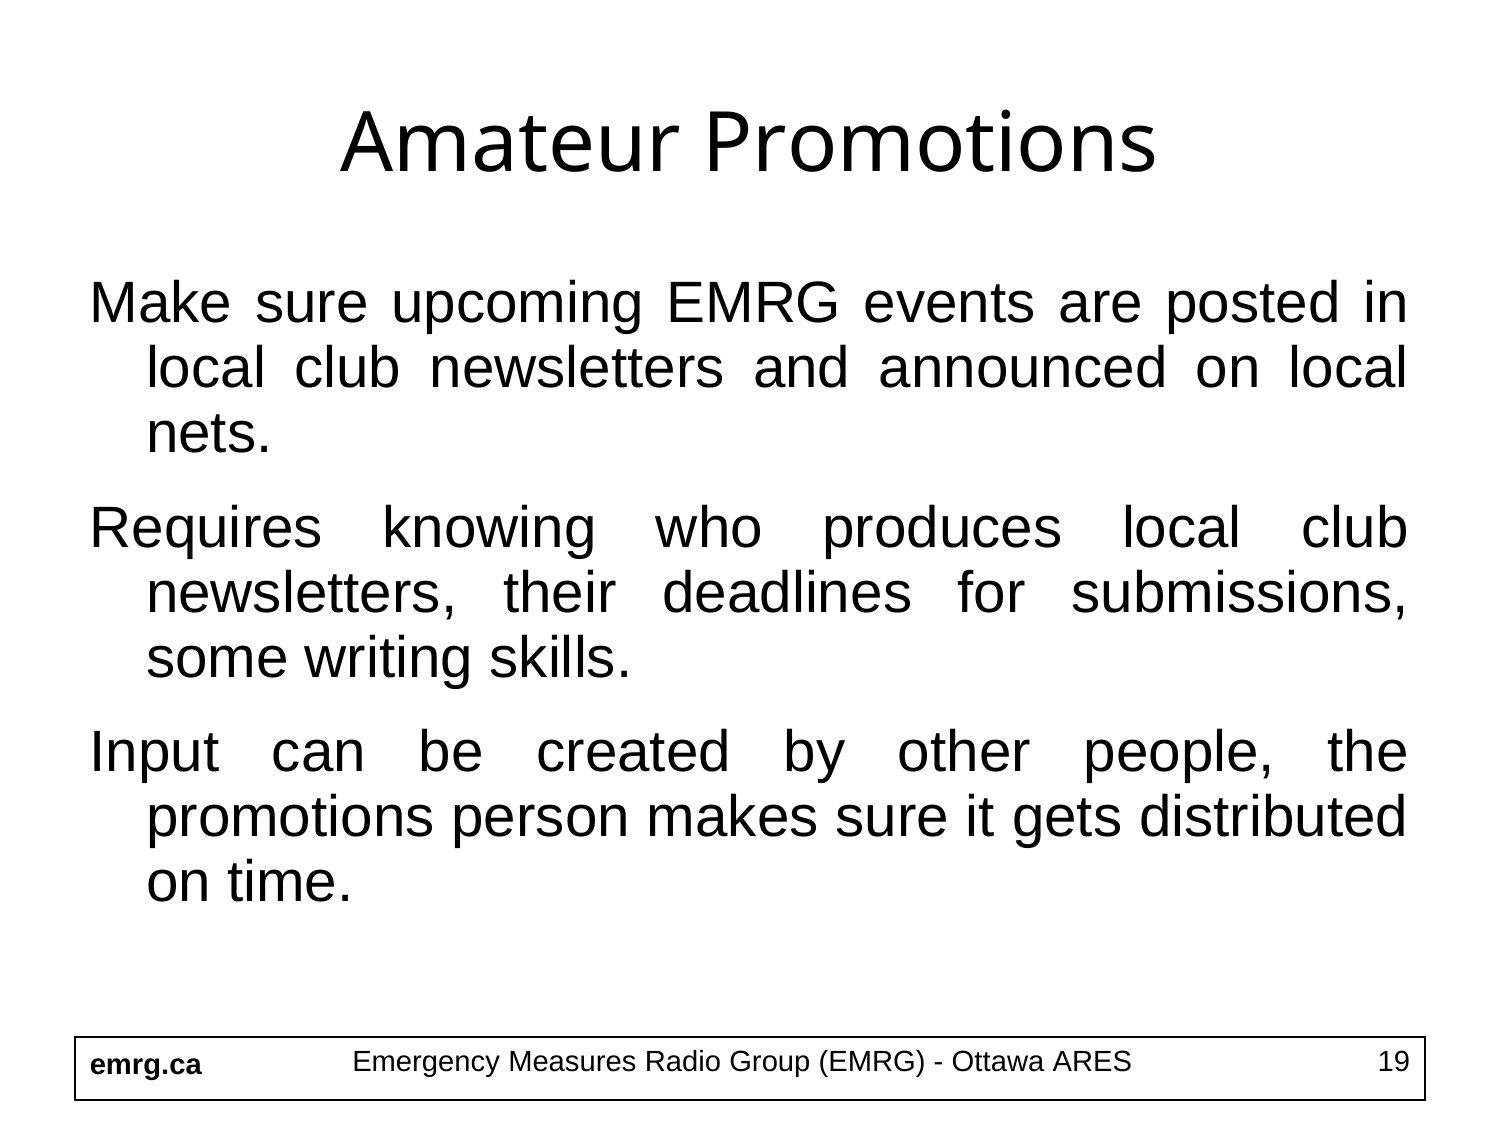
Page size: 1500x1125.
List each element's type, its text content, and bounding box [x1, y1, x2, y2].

title Amateur Promotions [75, 45, 1426, 233]
list Make sure upcoming EMRG events are posted in local club newsletters and announced on local nets. Requires knowing who produces local club newsletters, their deadlines for submissions, some writing skills. Input can be created by other people, the promotions person makes sure it gets distributed on time. [75, 262, 1426, 1006]
